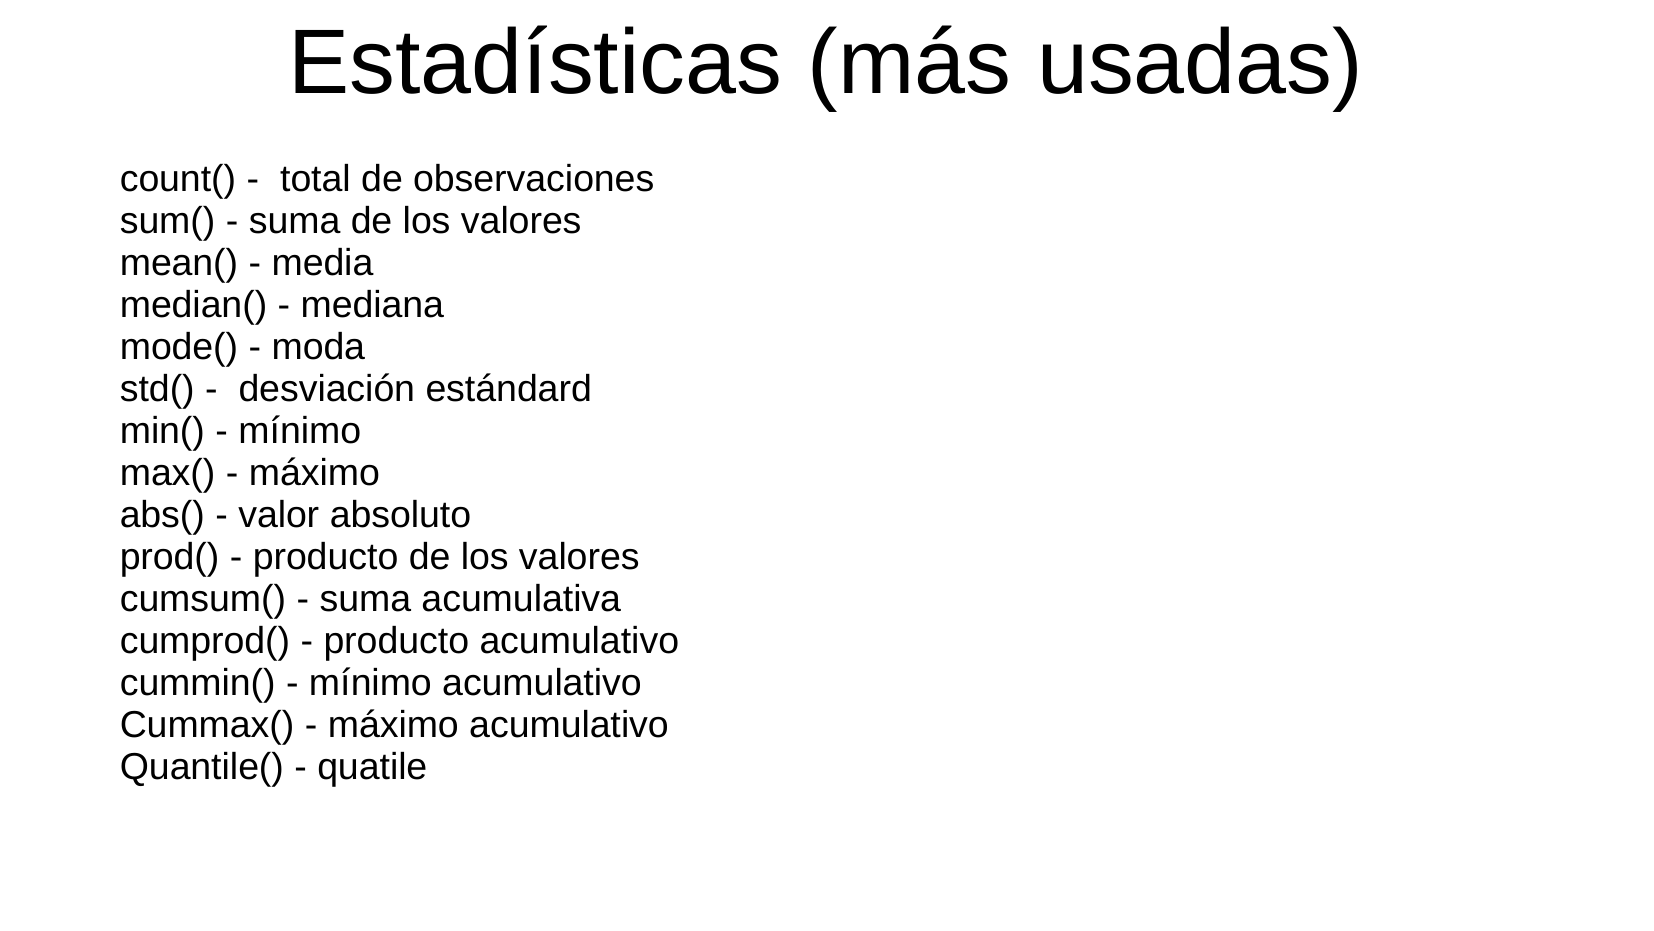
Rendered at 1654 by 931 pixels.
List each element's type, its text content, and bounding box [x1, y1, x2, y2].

title Estadísticas (más usadas) [82, 0, 1571, 140]
text_box count() - total de observaciones sum() - suma de los valores mean() - media median() - mediana mode() - moda std() - desviación estándard min() - mínimo max() - máximo abs() - valor absoluto prod() - producto de los valores cumsum() - suma acumulativa cumprod() - producto acumulativo cummin() - mínimo acumulativo Cummax() - máximo acumulativo Quantile() - quatile [105, 150, 1561, 795]
